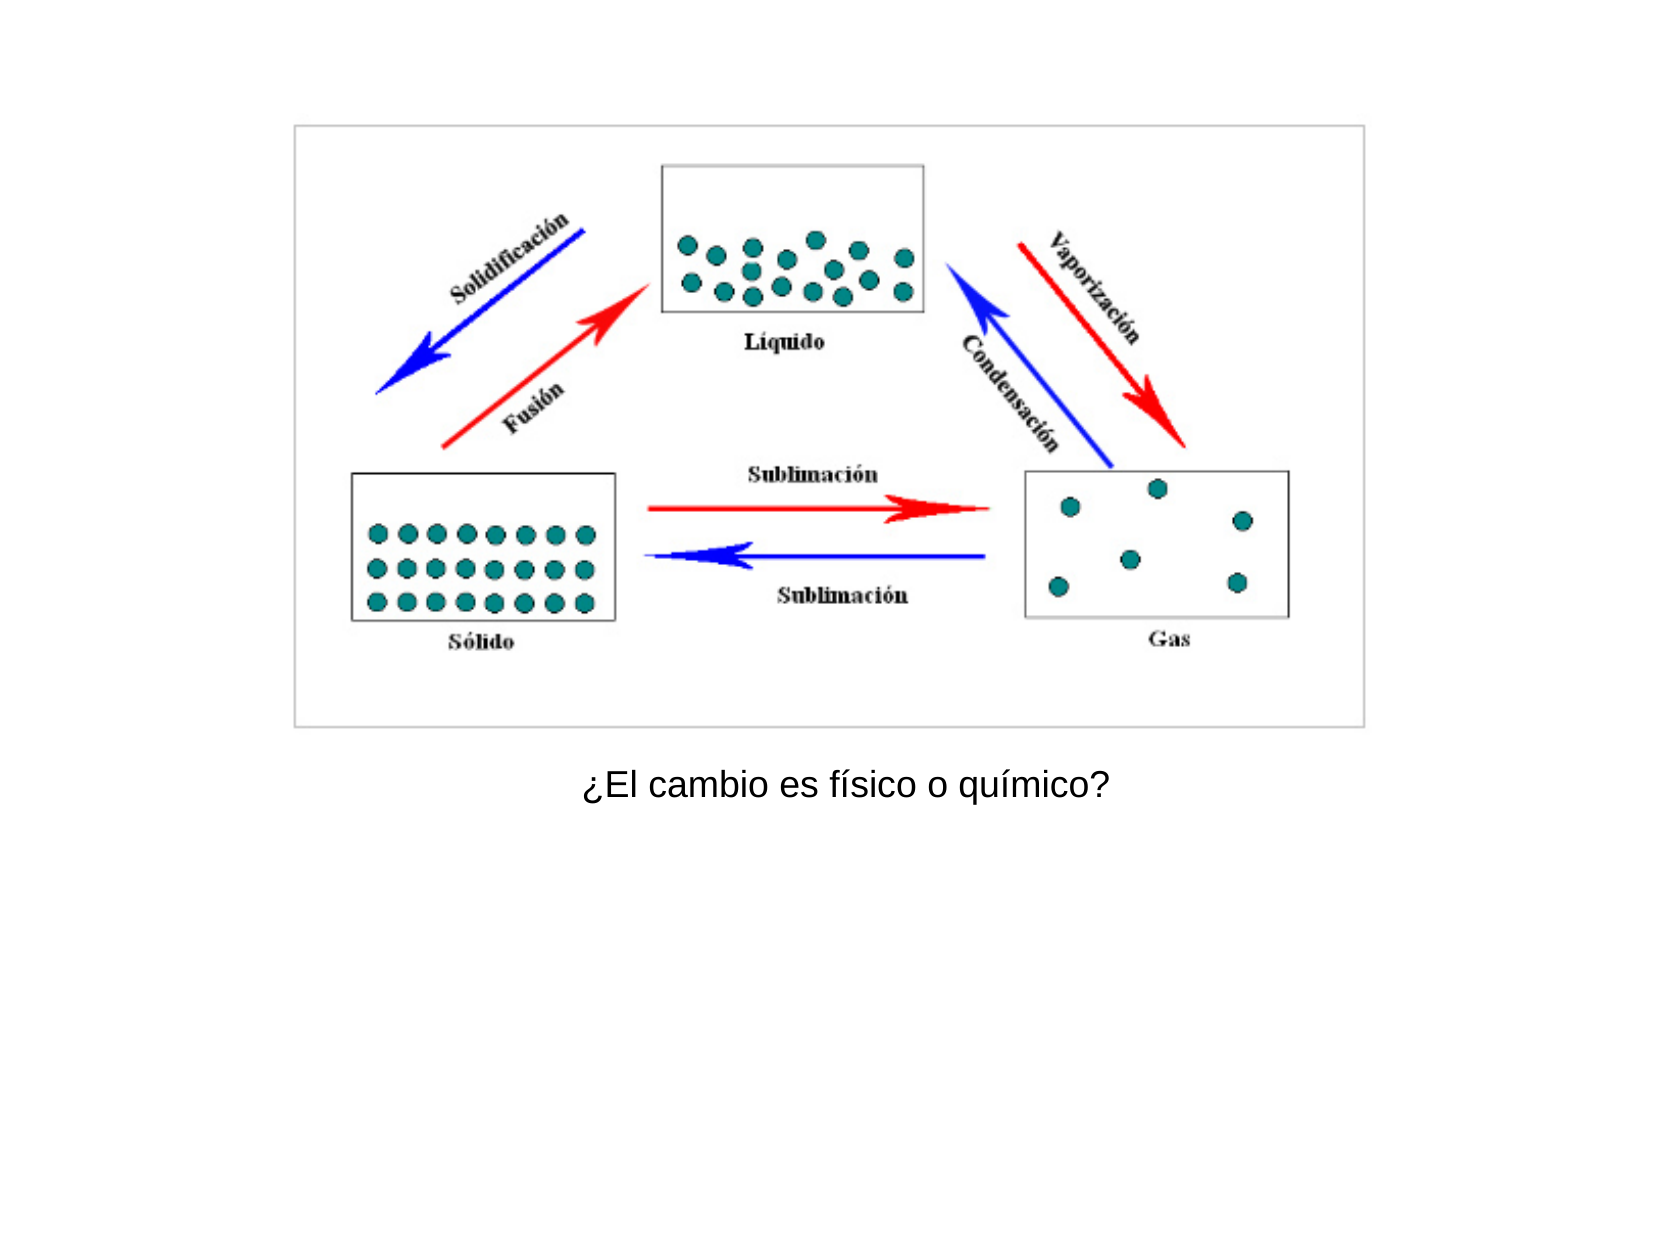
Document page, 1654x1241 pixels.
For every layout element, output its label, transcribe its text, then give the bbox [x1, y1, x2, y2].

picture [278, 113, 1382, 745]
text_box ¿El cambio es físico o químico? [566, 755, 1170, 813]
